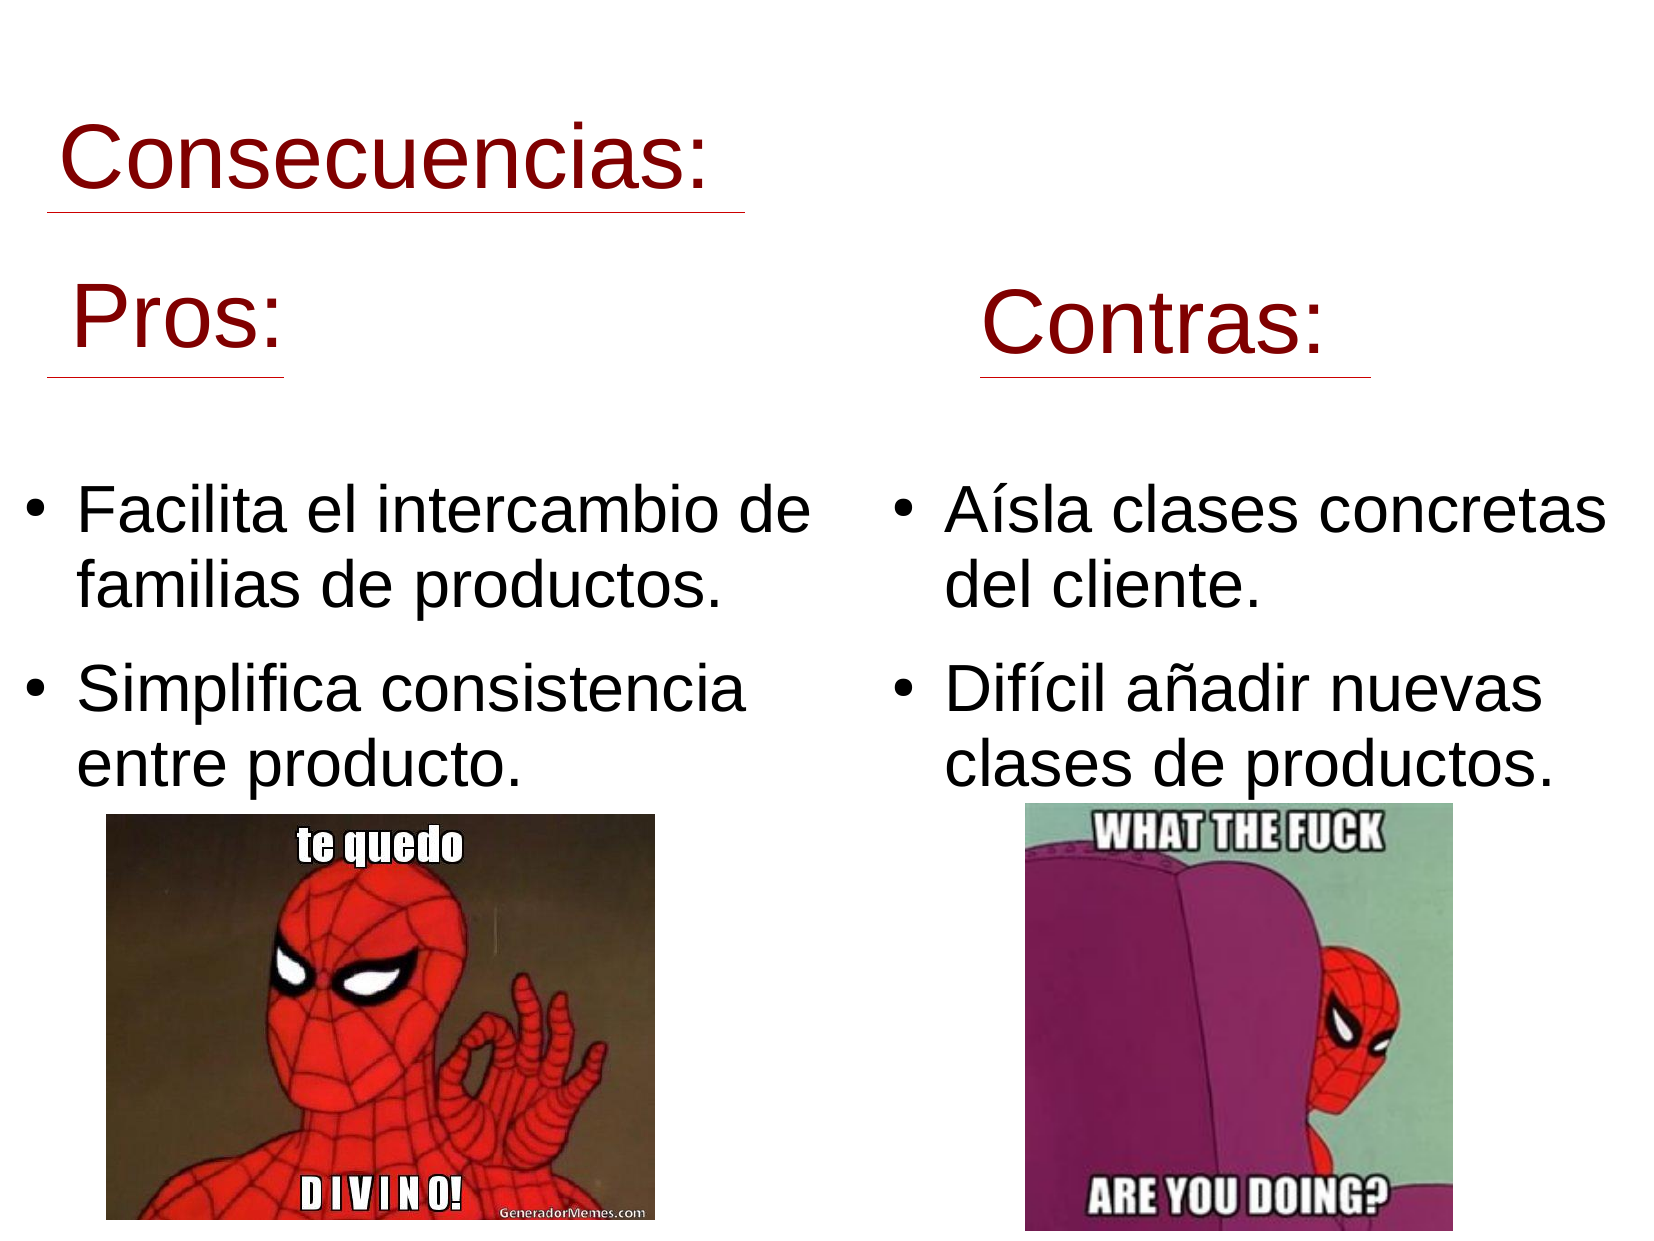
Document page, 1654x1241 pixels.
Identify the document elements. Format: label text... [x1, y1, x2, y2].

picture [1025, 803, 1453, 1231]
title Consecuencias: [59, 213, 70, 260]
title Contras: [980, 218, 1406, 426]
picture [106, 814, 655, 1220]
list Aísla clases concretas del cliente. Difícil añadir nuevas clases de productos. [874, 472, 1648, 991]
list Facilita el intercambio de familias de productos. Simplifica consistencia entre producto. [5, 472, 827, 897]
title Consecuencias: [59, 52, 1489, 260]
title Pros: [70, 212, 355, 420]
